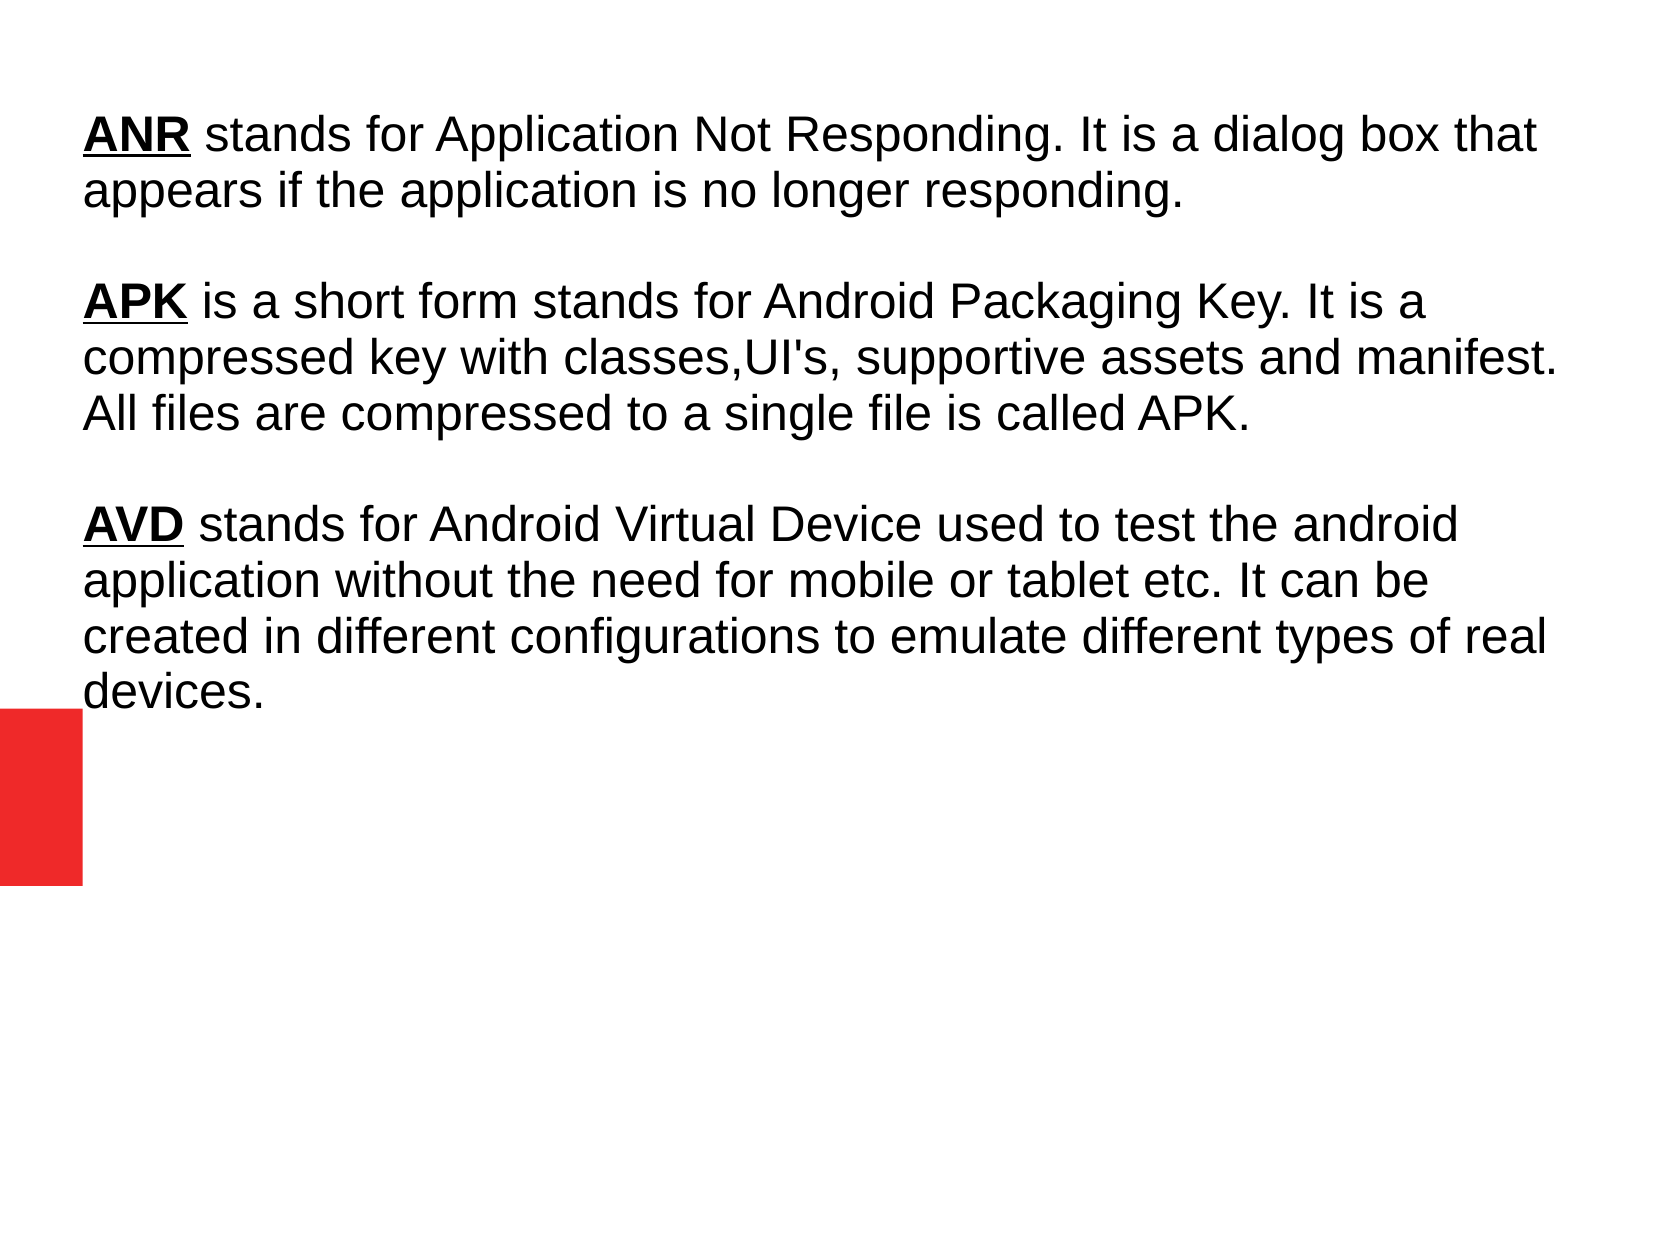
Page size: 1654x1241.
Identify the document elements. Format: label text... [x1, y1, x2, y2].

subtitle ANR stands for Application Not Responding. It is a dialog box that appears if the application is no longer responding. APK is a short form stands for Android Packaging Key. It is a compressed key with classes,UI's, supportive assets and manifest. All files are compressed to a single file is called APK. AVD stands for Android Virtual Device used to test the android application without the need for mobile or tablet etc. It can be created in different configurations to emulate different types of real devices. [82, 106, 1571, 1123]
